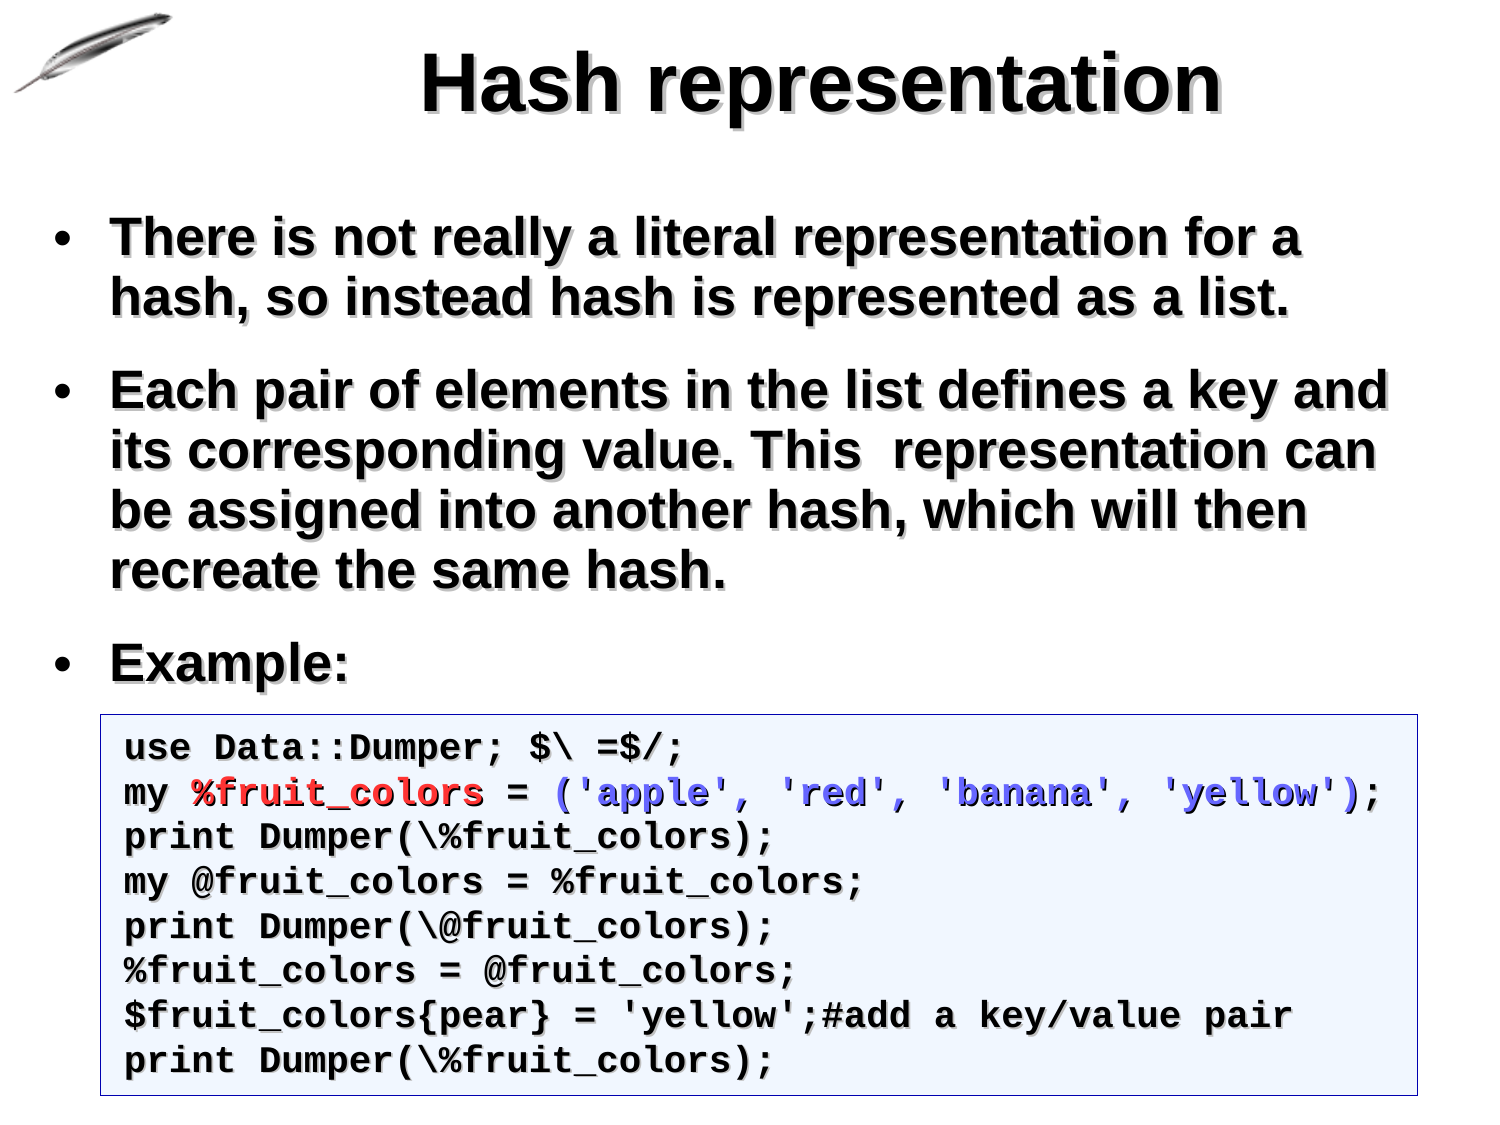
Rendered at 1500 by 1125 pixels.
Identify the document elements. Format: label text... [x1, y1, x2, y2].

text_box use Data::Dumper; $\ =$/; my %fruit_colors = ('apple', 'red', 'banana', 'yellow'); print Dumper(\%fruit_colors); my @fruit_colors = %fruit_colors; print Dumper(\@fruit_colors); %fruit_colors = @fruit_colors; $fruit_colors{pear} = 'yellow';#add a key/value pair print Dumper(\%fruit_colors); [100, 714, 1418, 1096]
title Hash representation [419, 0, 1459, 176]
list There is not really a literal representation for a hash, so instead hash is represented as a list. Each pair of elements in the list defines a key and its corresponding value. This representation can be assigned into another hash, which will then recreate the same hash. Example: [53, 207, 1447, 1084]
picture [10, 11, 178, 95]
